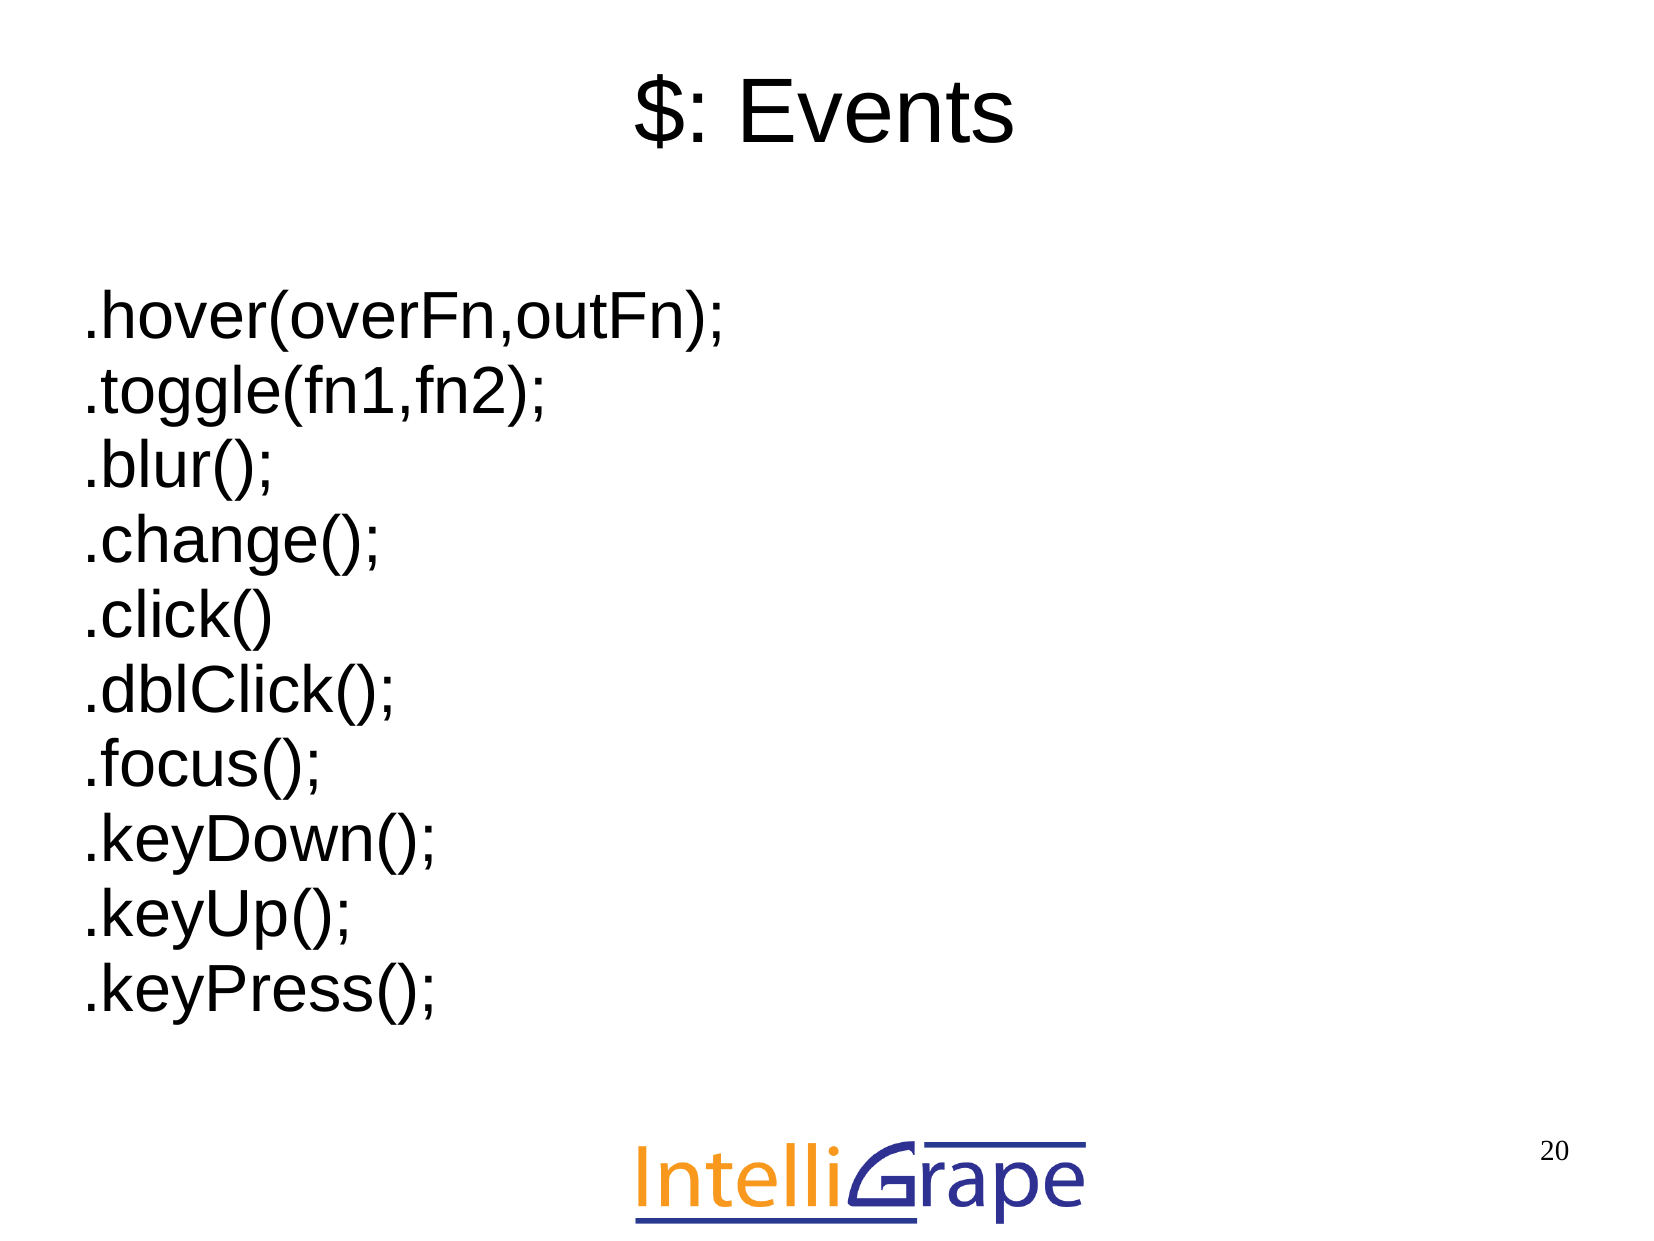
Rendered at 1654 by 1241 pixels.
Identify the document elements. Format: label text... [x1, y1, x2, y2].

subtitle .hover(overFn,outFn); .toggle(fn1,fn2); .blur(); .change(); .click() .dblClick(); .focus(); .keyDown(); .keyUp(); .keyPress(); [82, 250, 1570, 1054]
title $: Events [82, 8, 1570, 215]
picture [631, 1129, 1088, 1229]
